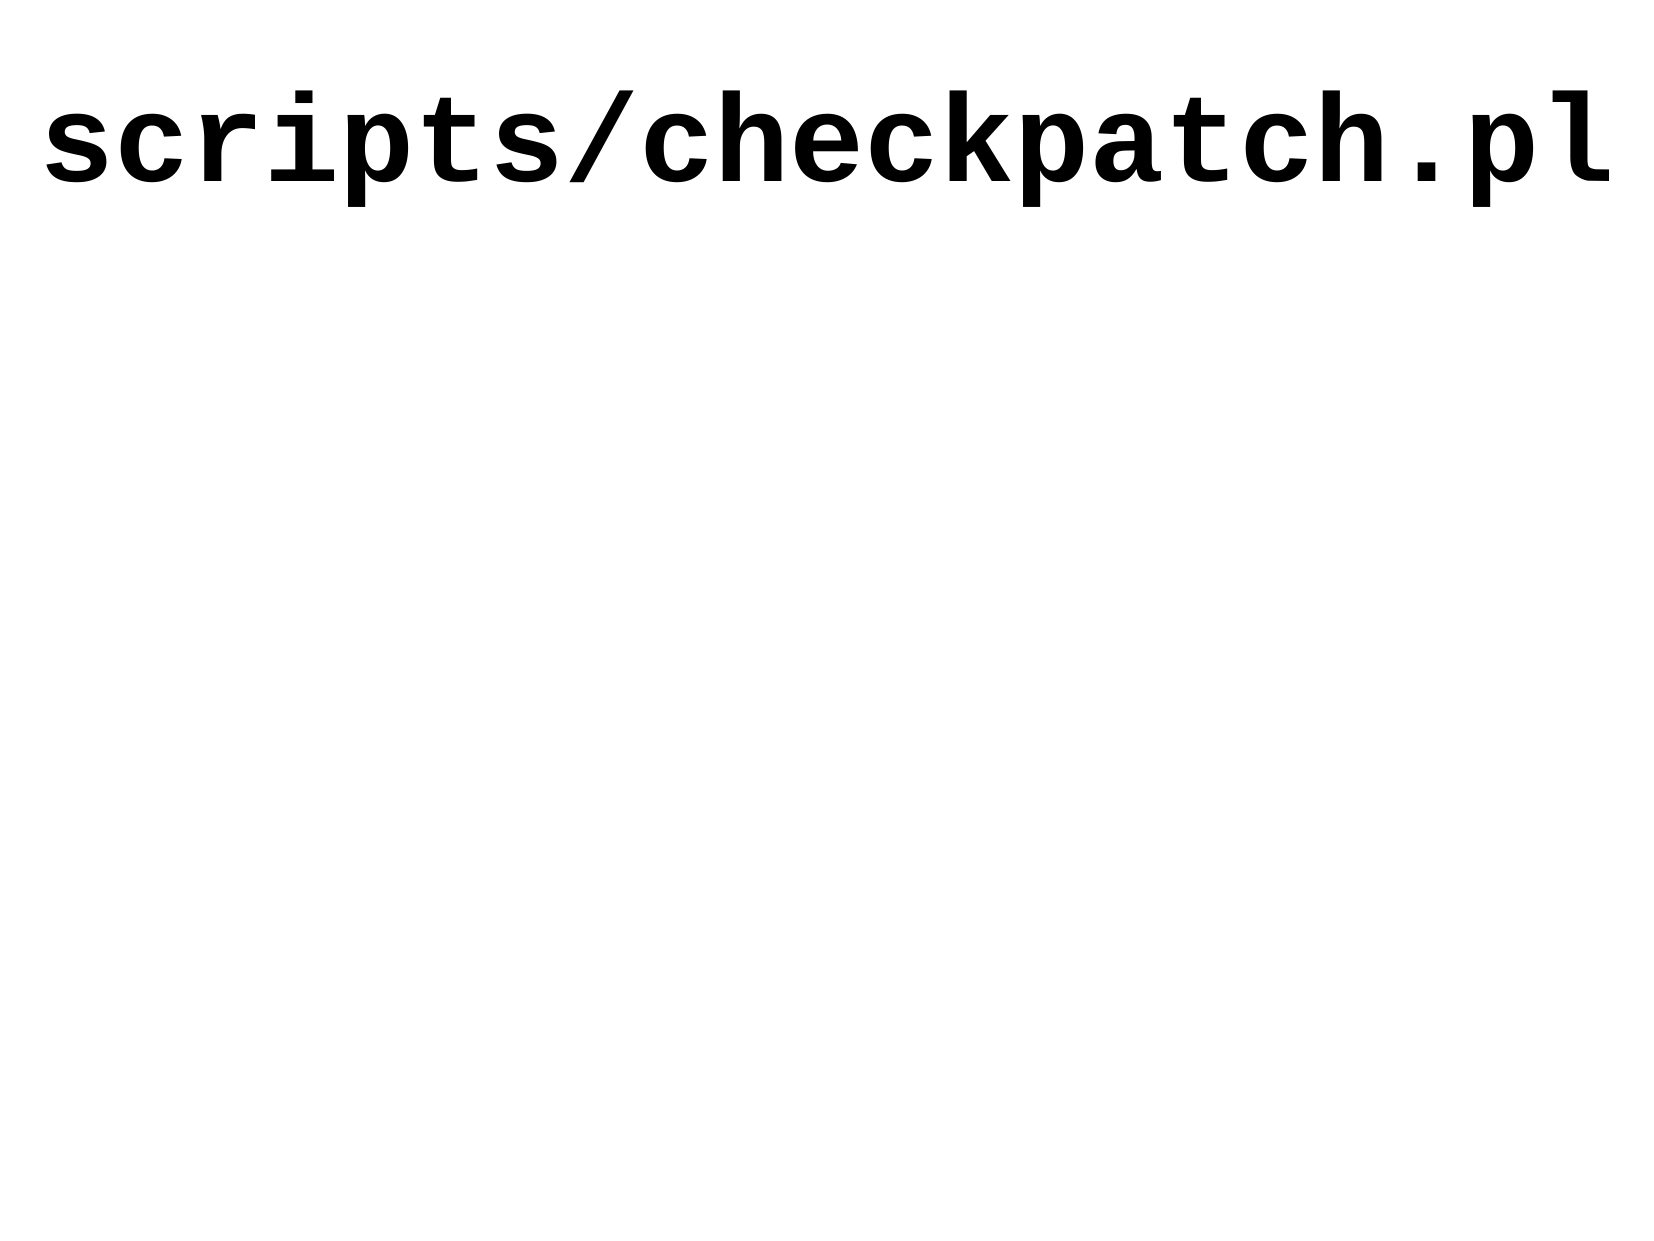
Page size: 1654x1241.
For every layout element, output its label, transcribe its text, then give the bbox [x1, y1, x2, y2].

text_box scripts/checkpatch.pl [24, 69, 1630, 227]
